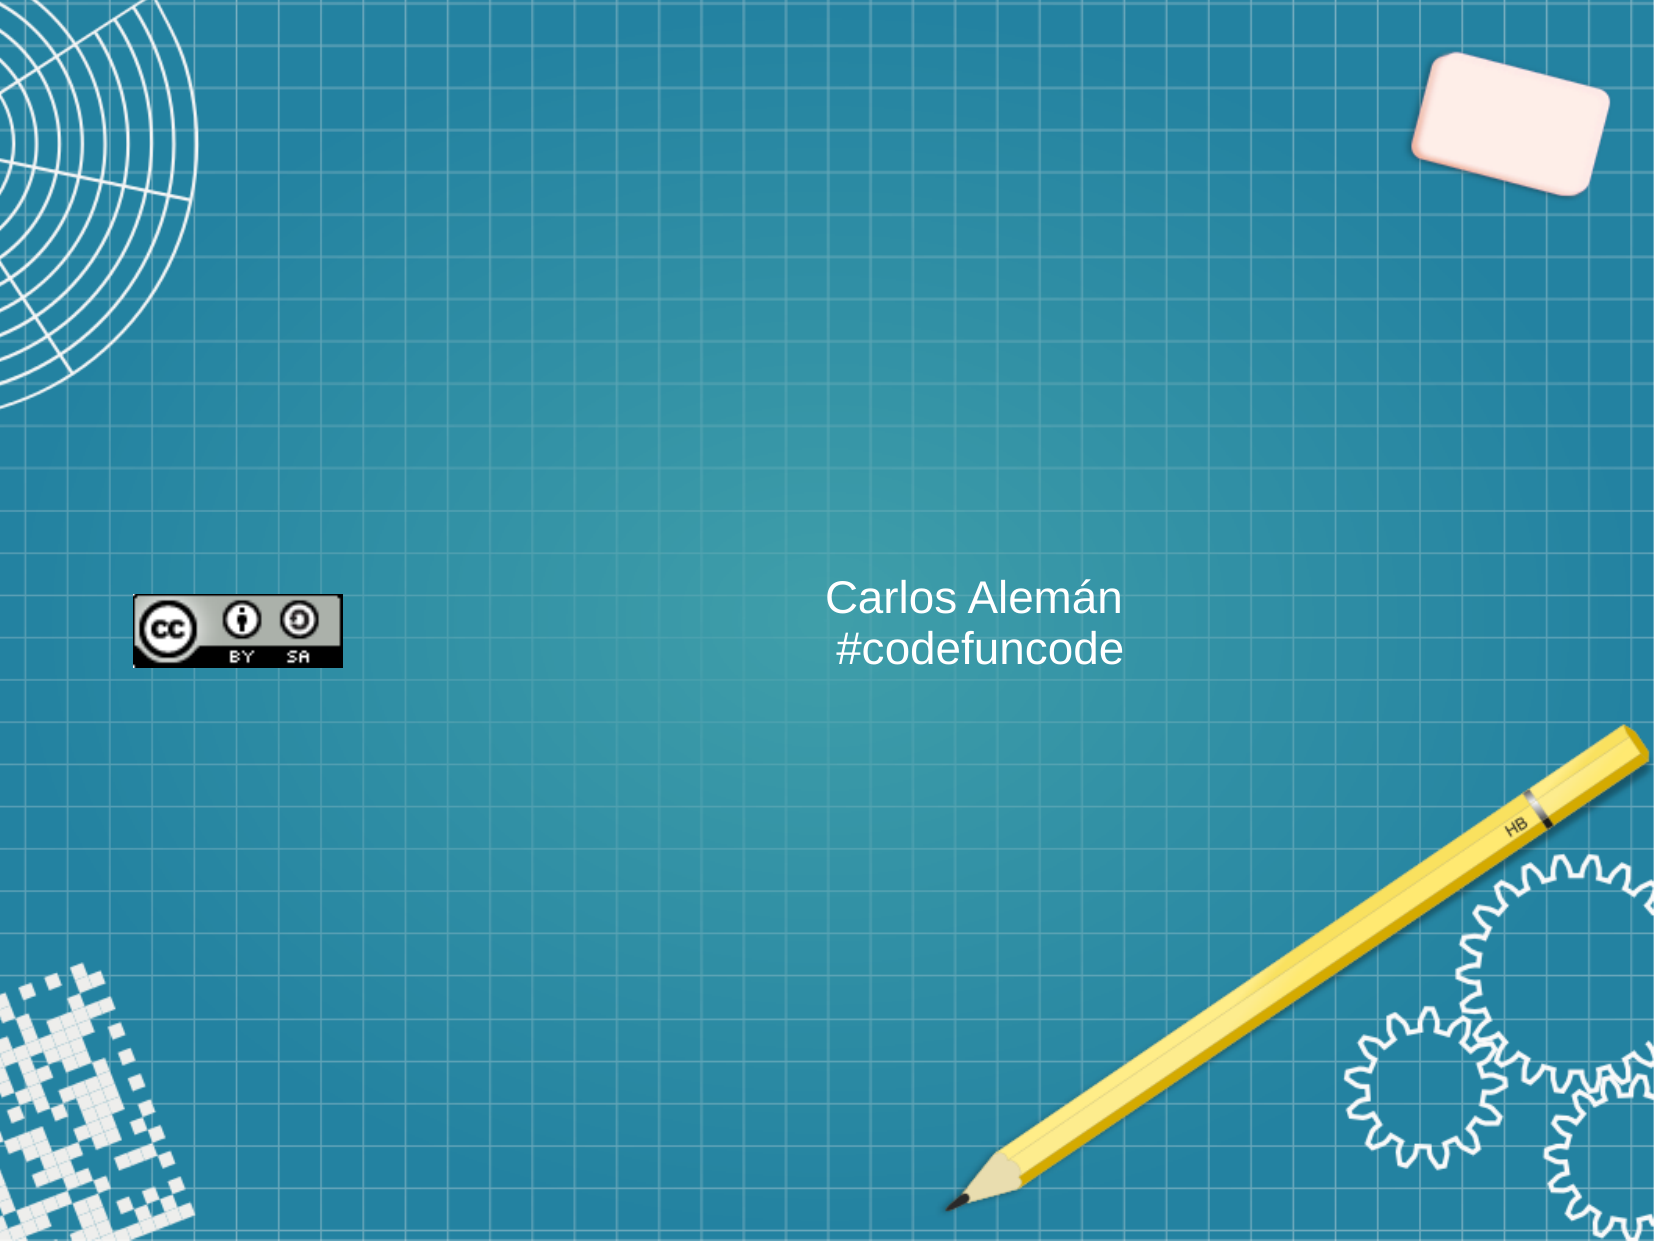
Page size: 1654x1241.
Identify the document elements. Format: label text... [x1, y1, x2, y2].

picture [0, 0, 1654, 1241]
title Carlos Alemán #codefuncode [389, 519, 1571, 727]
